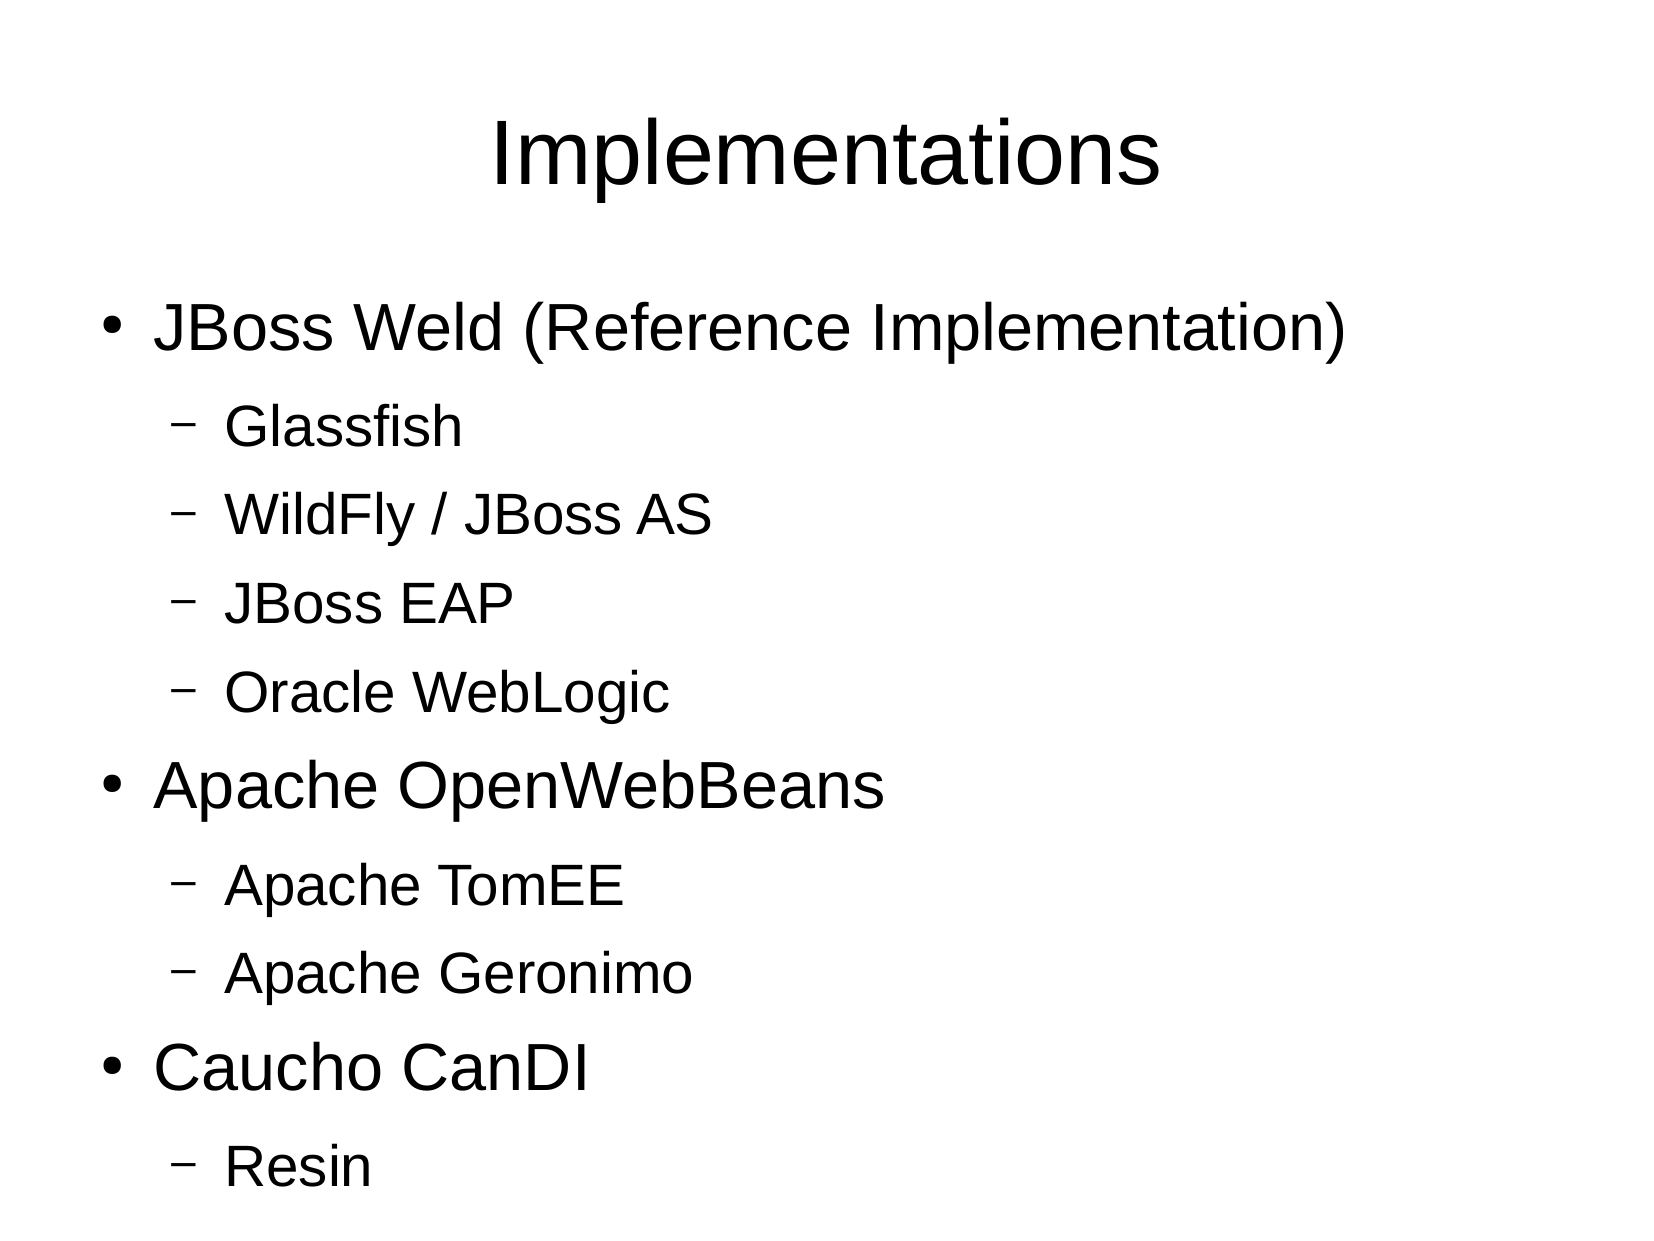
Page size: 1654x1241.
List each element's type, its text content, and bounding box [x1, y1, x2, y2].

list JBoss Weld (Reference Implementation) Glassfish WildFly / JBoss AS JBoss EAP Oracle WebLogic Apache OpenWebBeans Apache TomEE Apache Geronimo Caucho CanDI Resin [82, 290, 1571, 1199]
title Implementations [82, 49, 1571, 257]
